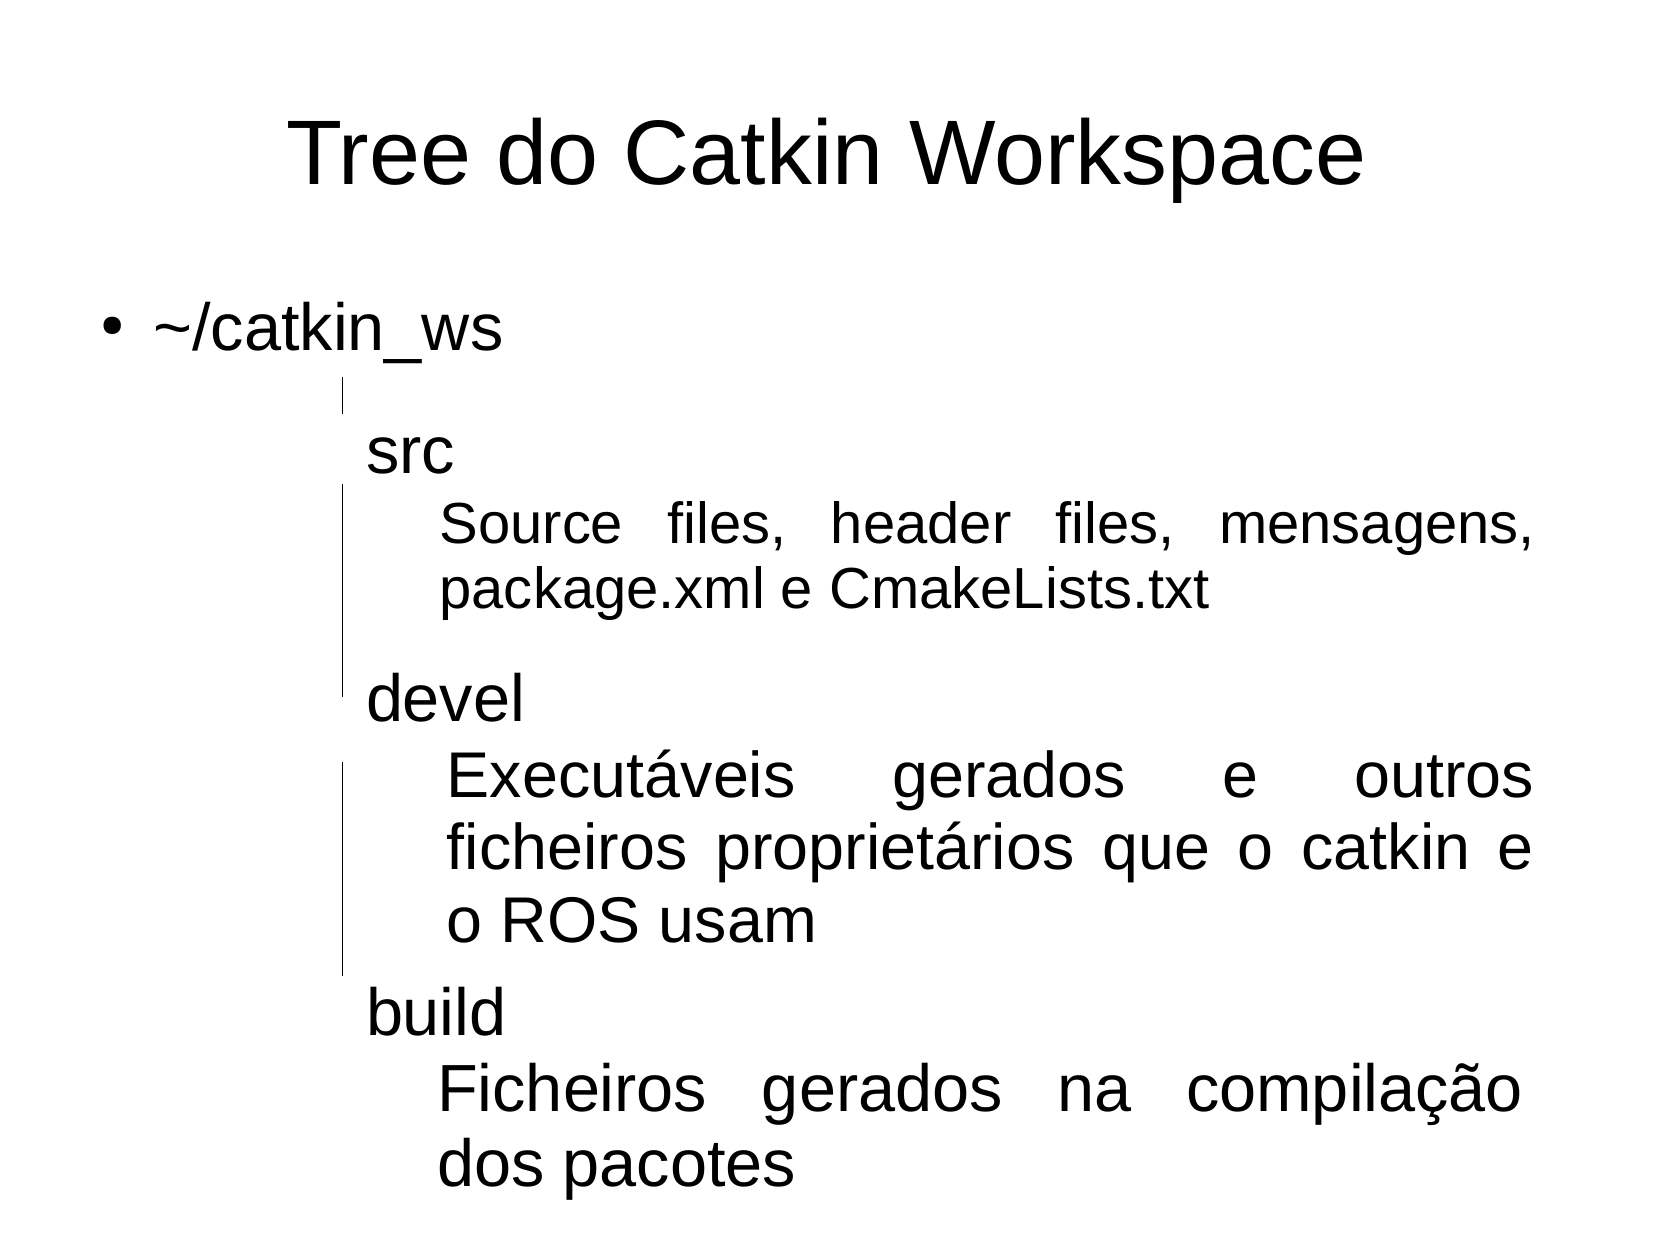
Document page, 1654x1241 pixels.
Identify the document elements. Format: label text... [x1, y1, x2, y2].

list devel [295, 661, 851, 750]
list Ficheiros gerados na compilação dos pacotes [366, 1051, 1524, 1241]
list ~/catkin_ws [82, 290, 638, 378]
list src [295, 413, 851, 502]
list build [295, 975, 851, 1063]
list Source files, header files, mensagens, package.xml e CmakeLists.txt [377, 490, 1536, 662]
title Tree do Catkin Workspace [82, 49, 1571, 257]
list Executáveis gerados e outros ficheiros proprietários que o catkin e o ROS usam [377, 739, 1536, 957]
